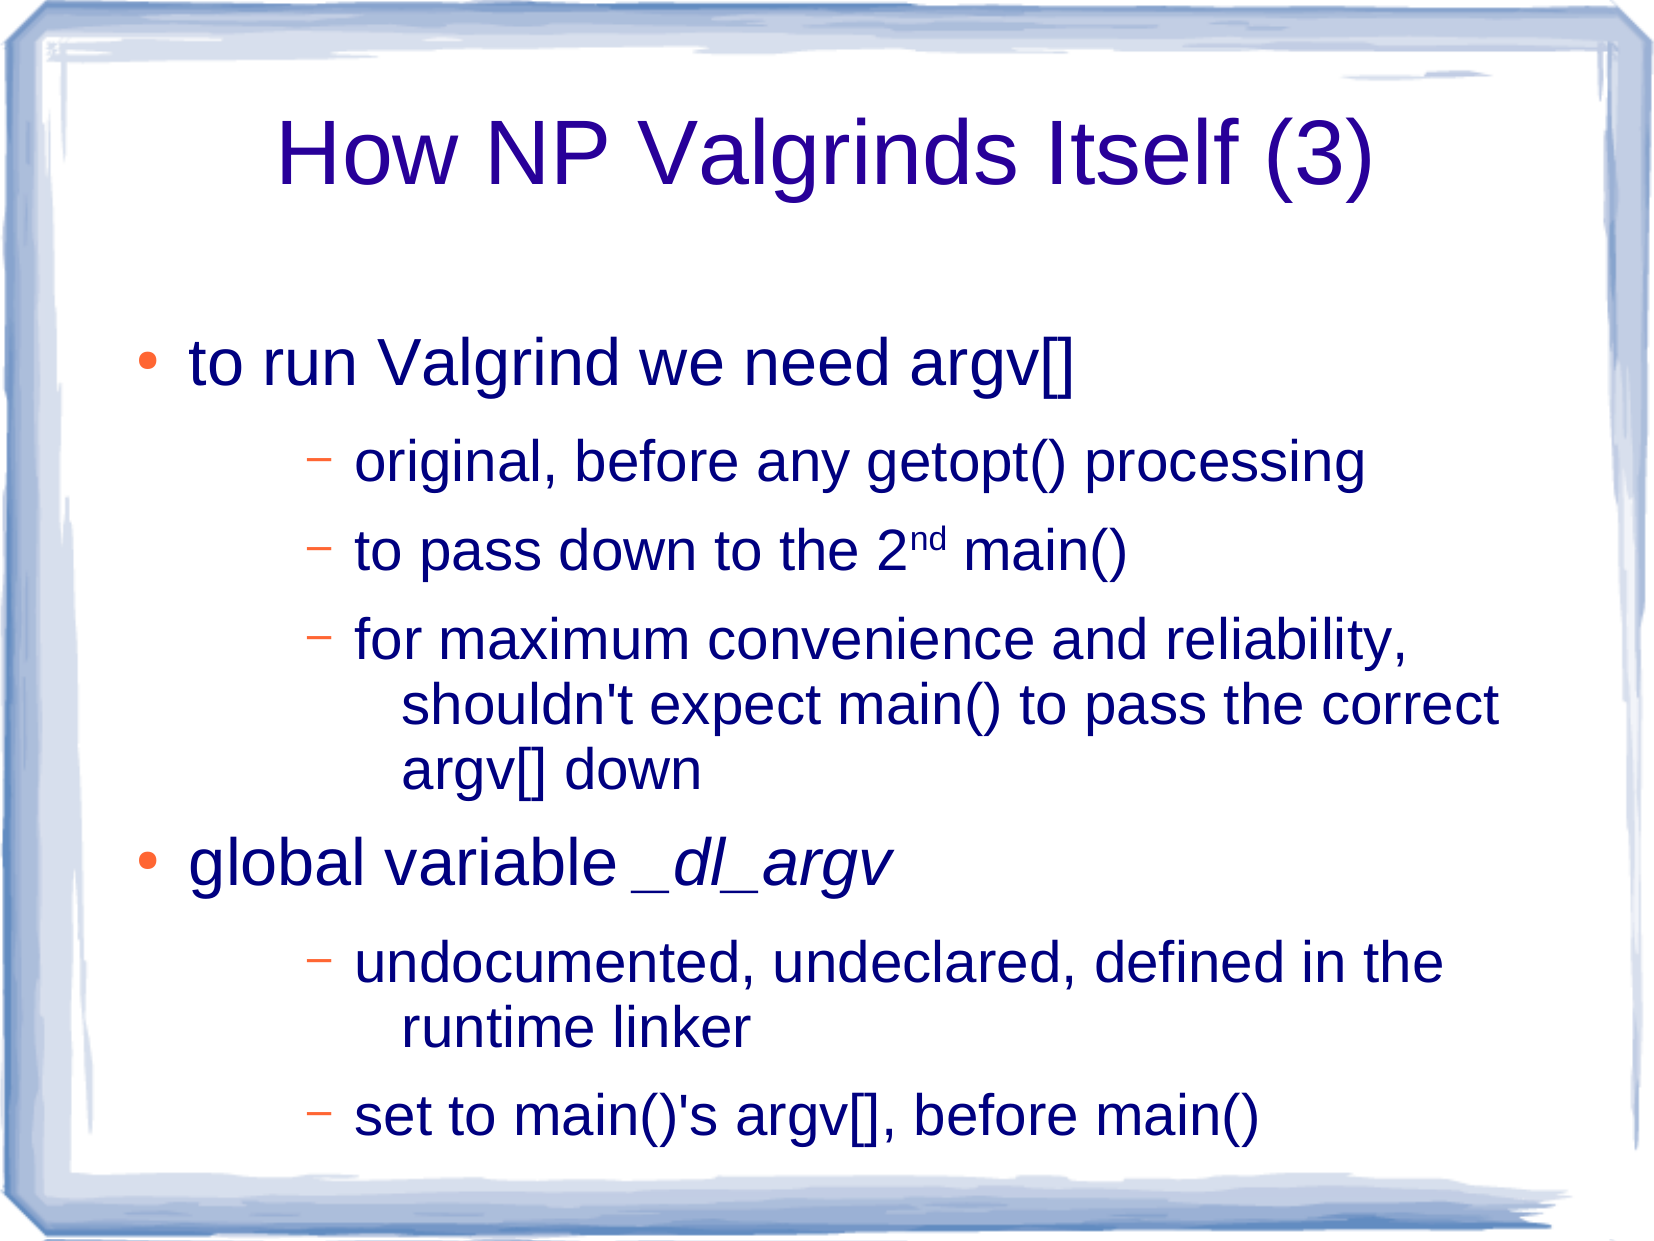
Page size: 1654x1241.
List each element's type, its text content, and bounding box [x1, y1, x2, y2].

picture [0, 0, 1654, 1241]
list to run Valgrind we need argv[] original, before any getopt() processing to pass down to the 2nd main() for maximum convenience and reliability, shouldn't expect main() to pass the correct argv[] down global variable _dl_argv undocumented, undeclared, defined in the runtime linker set to main()'s argv[], before main() [118, 324, 1571, 1151]
title How NP Valgrinds Itself (3) [82, 56, 1571, 250]
